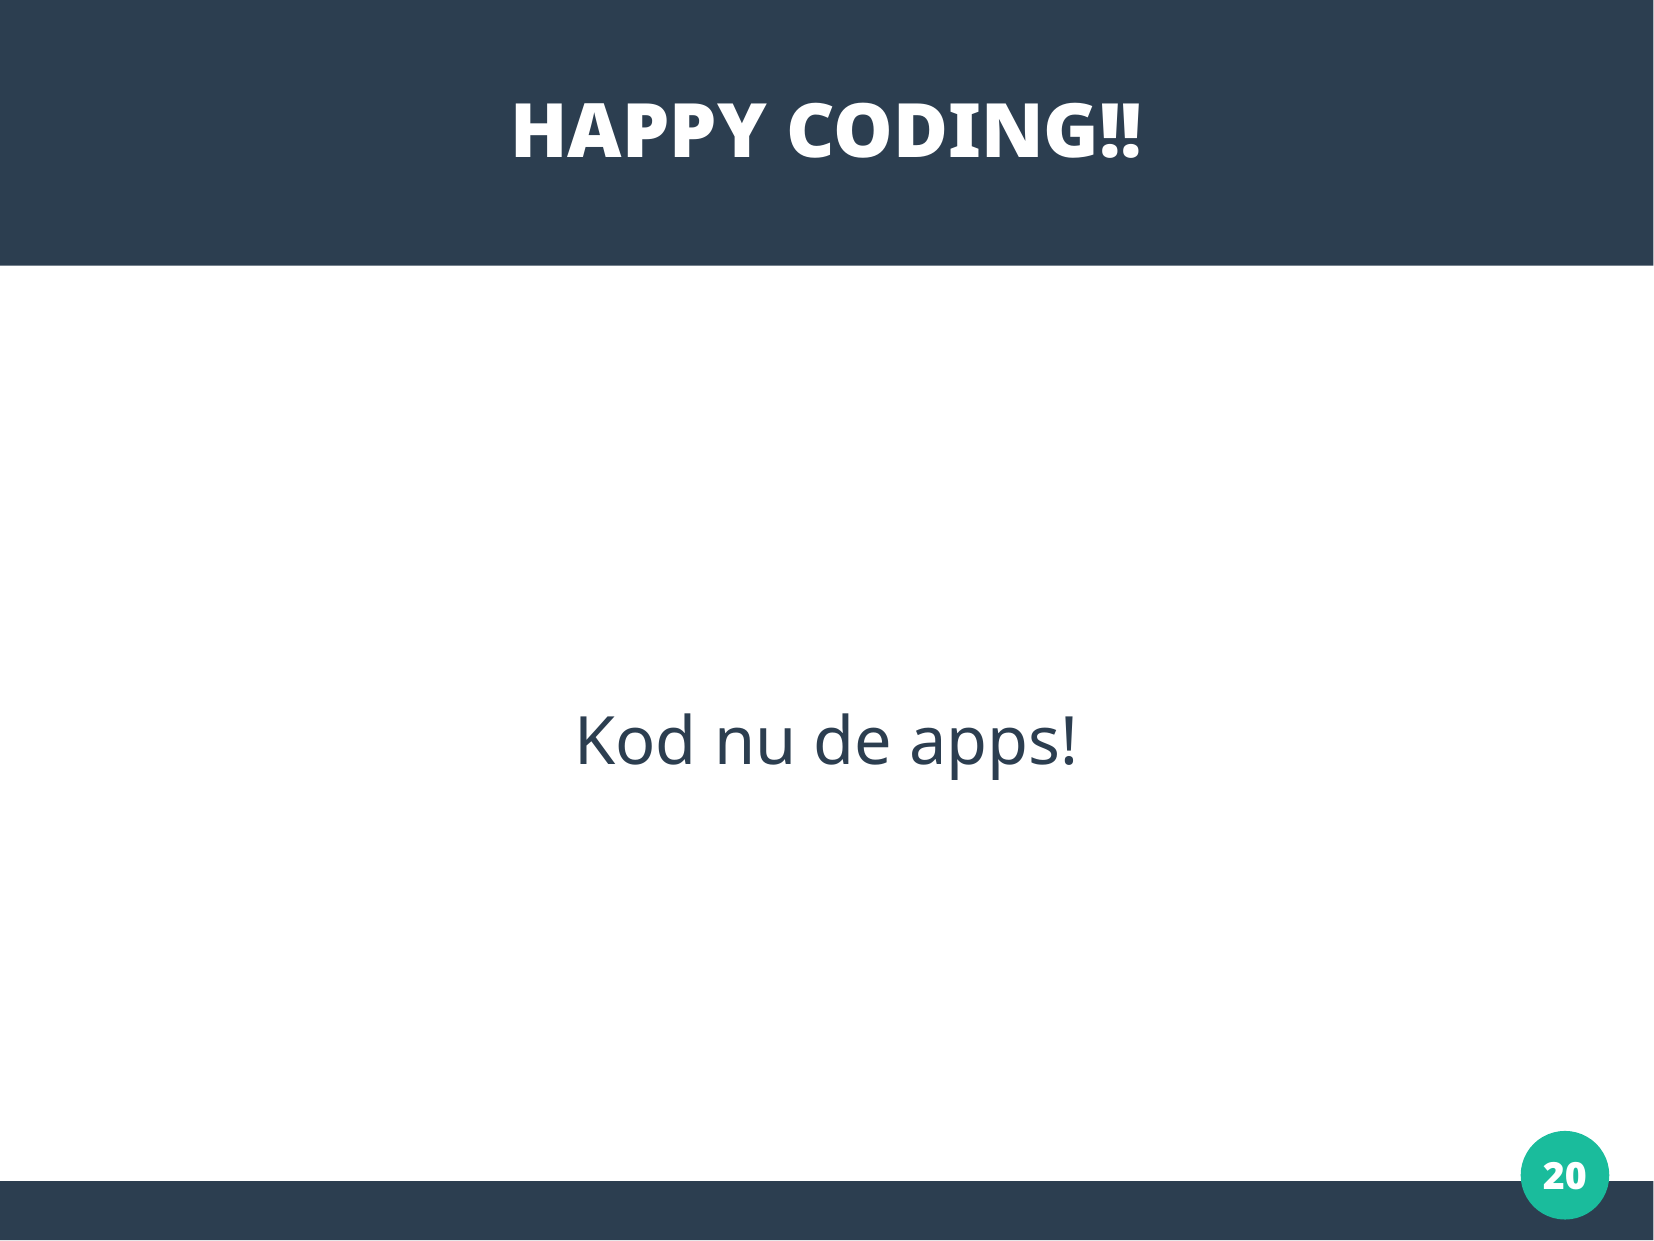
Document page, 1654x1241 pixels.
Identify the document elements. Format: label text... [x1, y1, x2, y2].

title HAPPY CODING!! [59, 49, 1595, 207]
subtitle Kod nu de apps! [59, 324, 1595, 1152]
